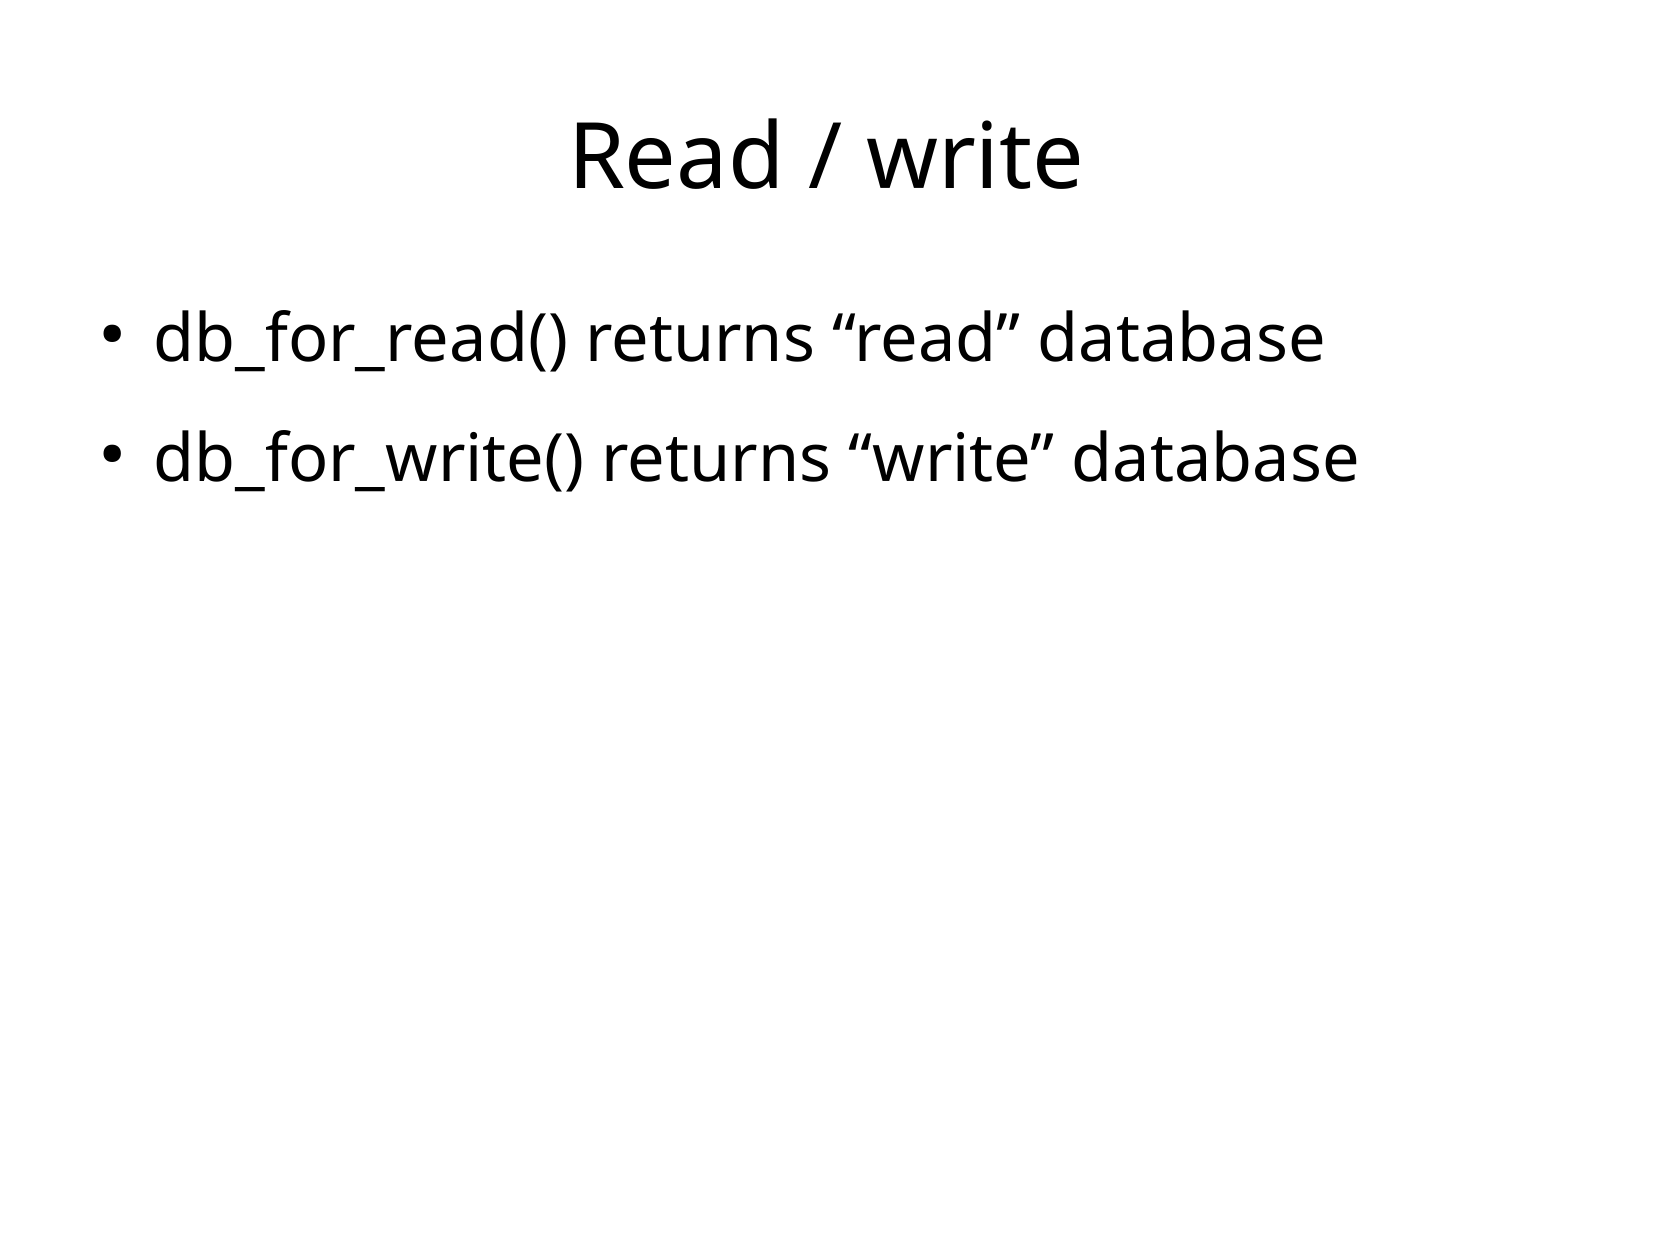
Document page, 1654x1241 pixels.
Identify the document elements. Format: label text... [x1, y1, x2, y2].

list db_for_read() returns “read” database db_for_write() returns “write” database [82, 290, 1571, 1094]
title Read / write [82, 56, 1571, 250]
